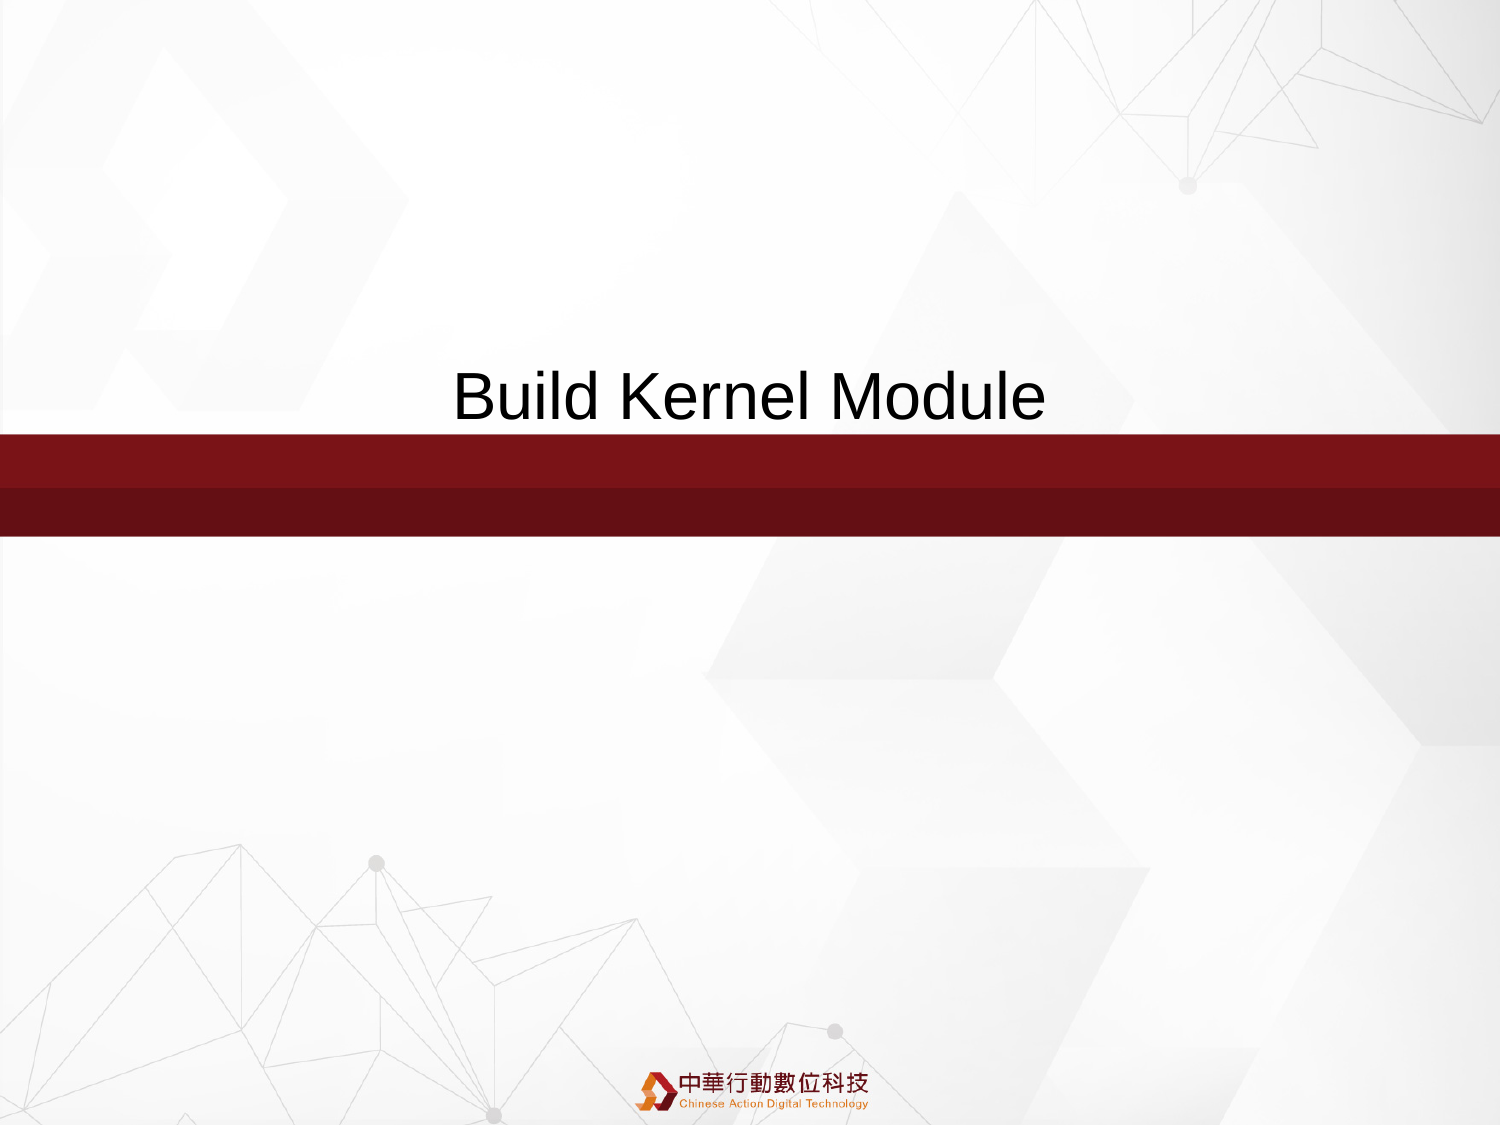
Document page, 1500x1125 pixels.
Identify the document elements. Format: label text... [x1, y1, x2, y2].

subtitle Build Kernel Module [74, 44, 1425, 748]
picture [0, 0, 1500, 1125]
